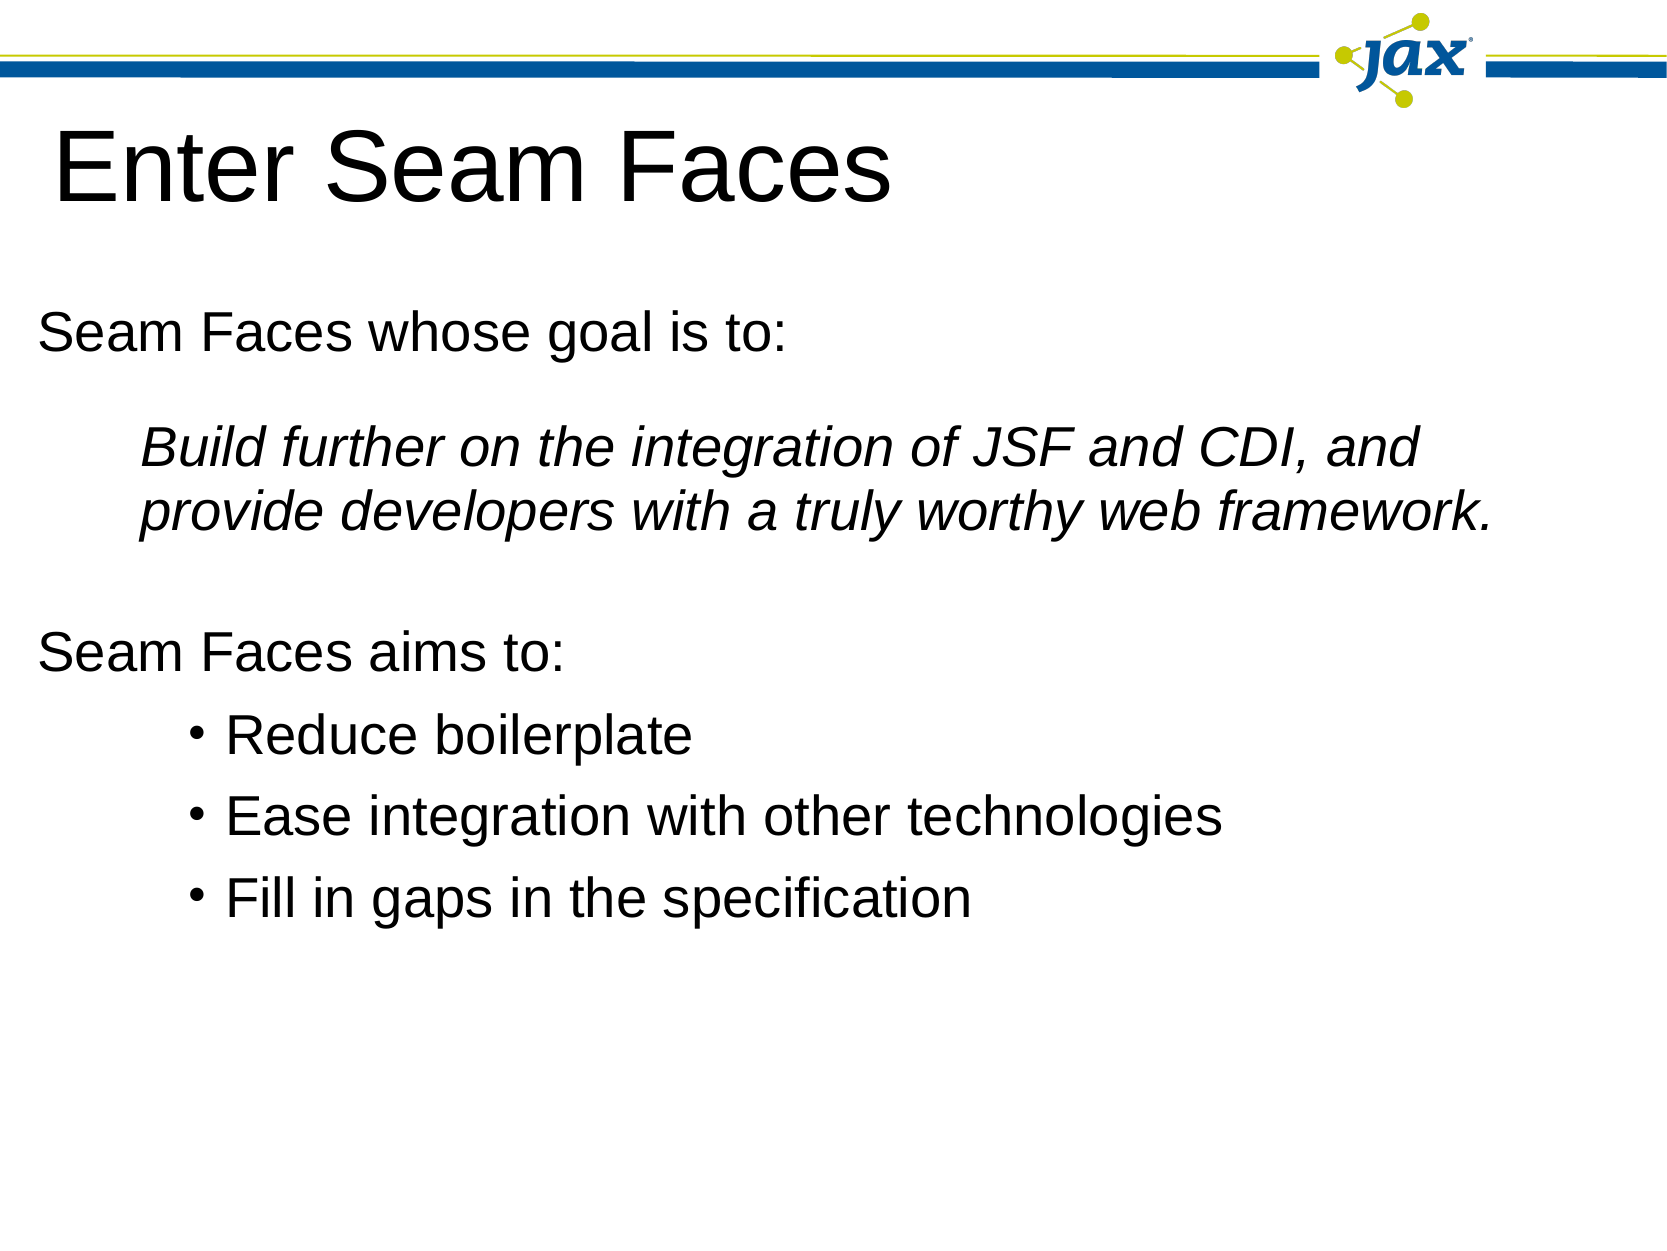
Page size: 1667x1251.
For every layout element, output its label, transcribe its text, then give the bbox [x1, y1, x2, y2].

picture [1335, 13, 1473, 91]
title Enter Seam Faces [37, 91, 1651, 230]
text_box Build further on the integration of JSF and CDI, and provide developers with a truly worthy web framework. [140, 415, 1532, 544]
list Seam Faces whose goal is to: Seam Faces aims to: Reduce boilerplate Ease integration with other technologies Fill in gaps in the specification [37, 300, 1613, 1126]
